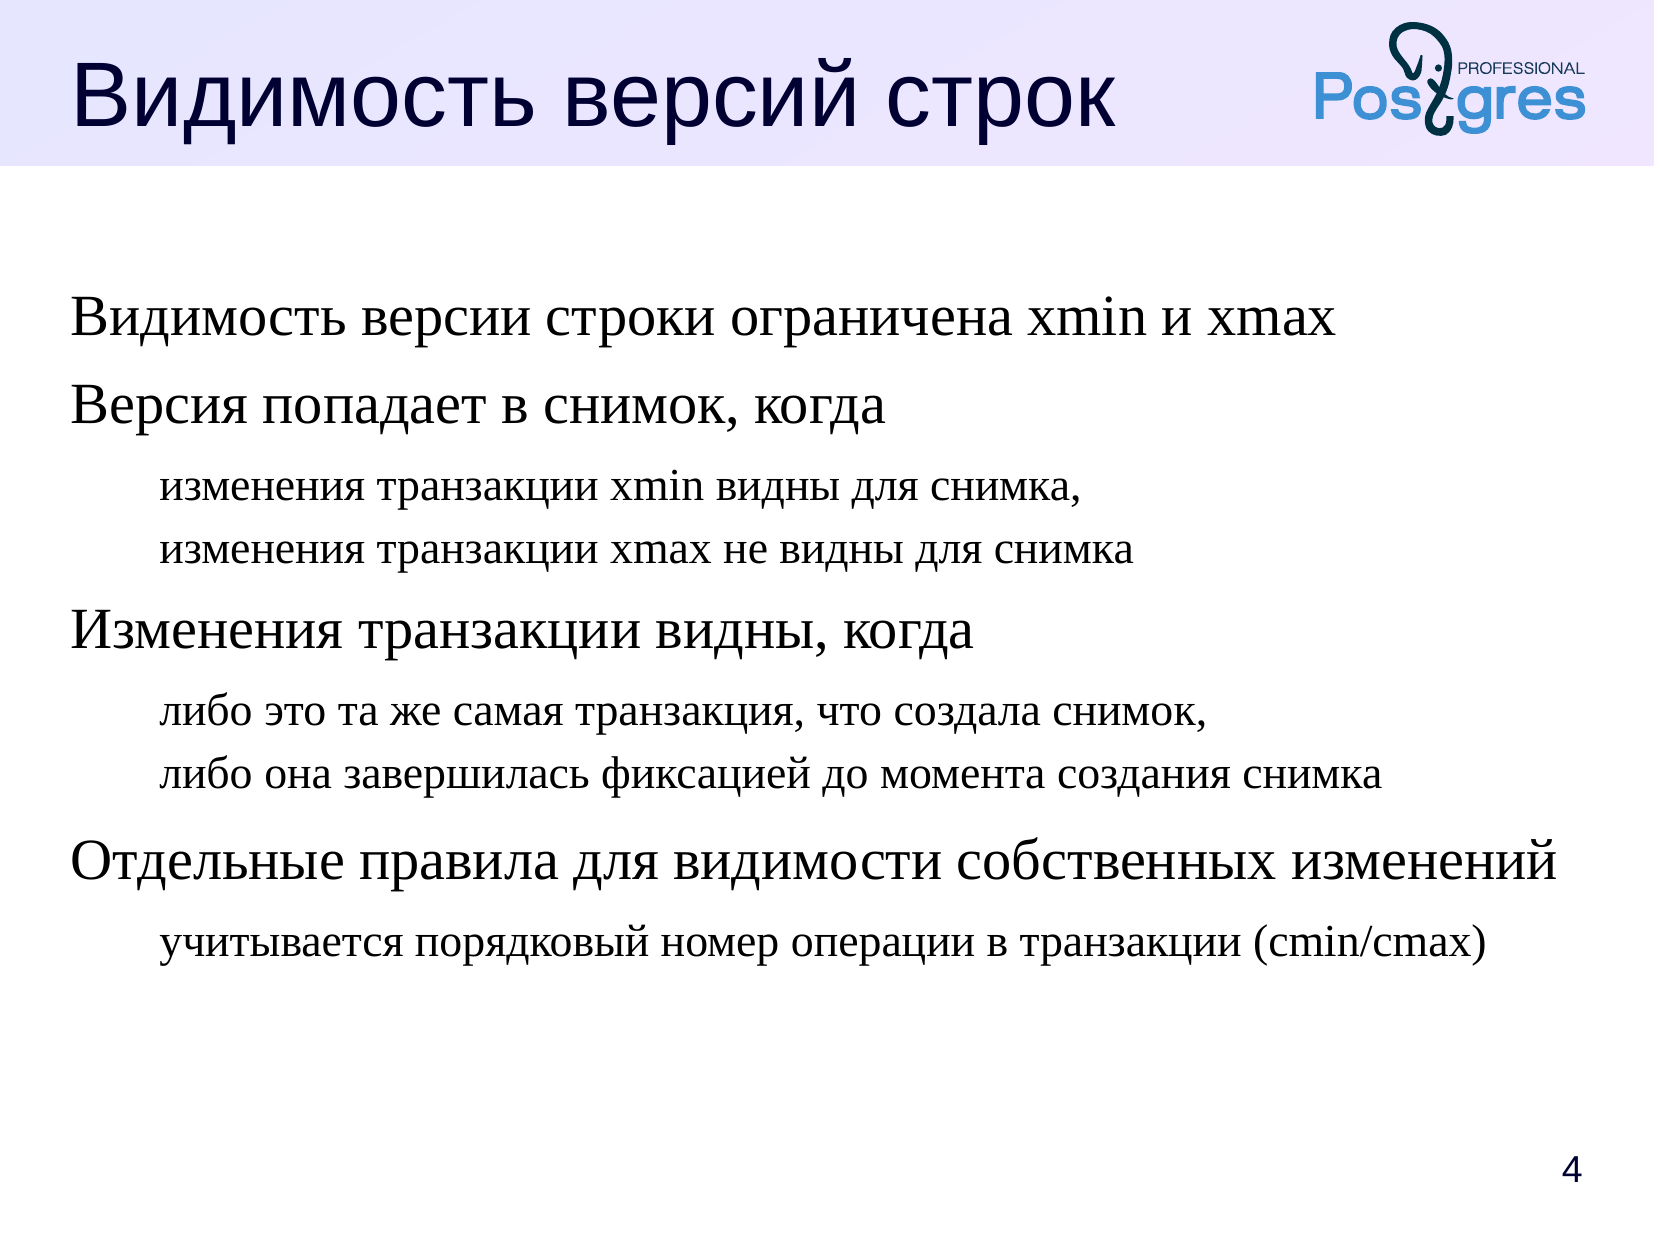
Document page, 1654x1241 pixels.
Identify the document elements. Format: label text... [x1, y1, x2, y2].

title Видимость версий строк [70, 43, 1241, 147]
list Видимость версии строки ограничена xmin и xmax Версия попадает в снимок, когда изменения транзакции xmin видны для снимка, изменения транзакции xmax не видны для снимка Изменения транзакции видны, когда либо это та же самая транзакция, что создала снимок, либо она завершилась фиксацией до момента создания снимка Отдельные правила для видимости собственных изменений учитывается порядковый номер операции в транзакции (cmin/cmax) [70, 283, 1583, 1141]
